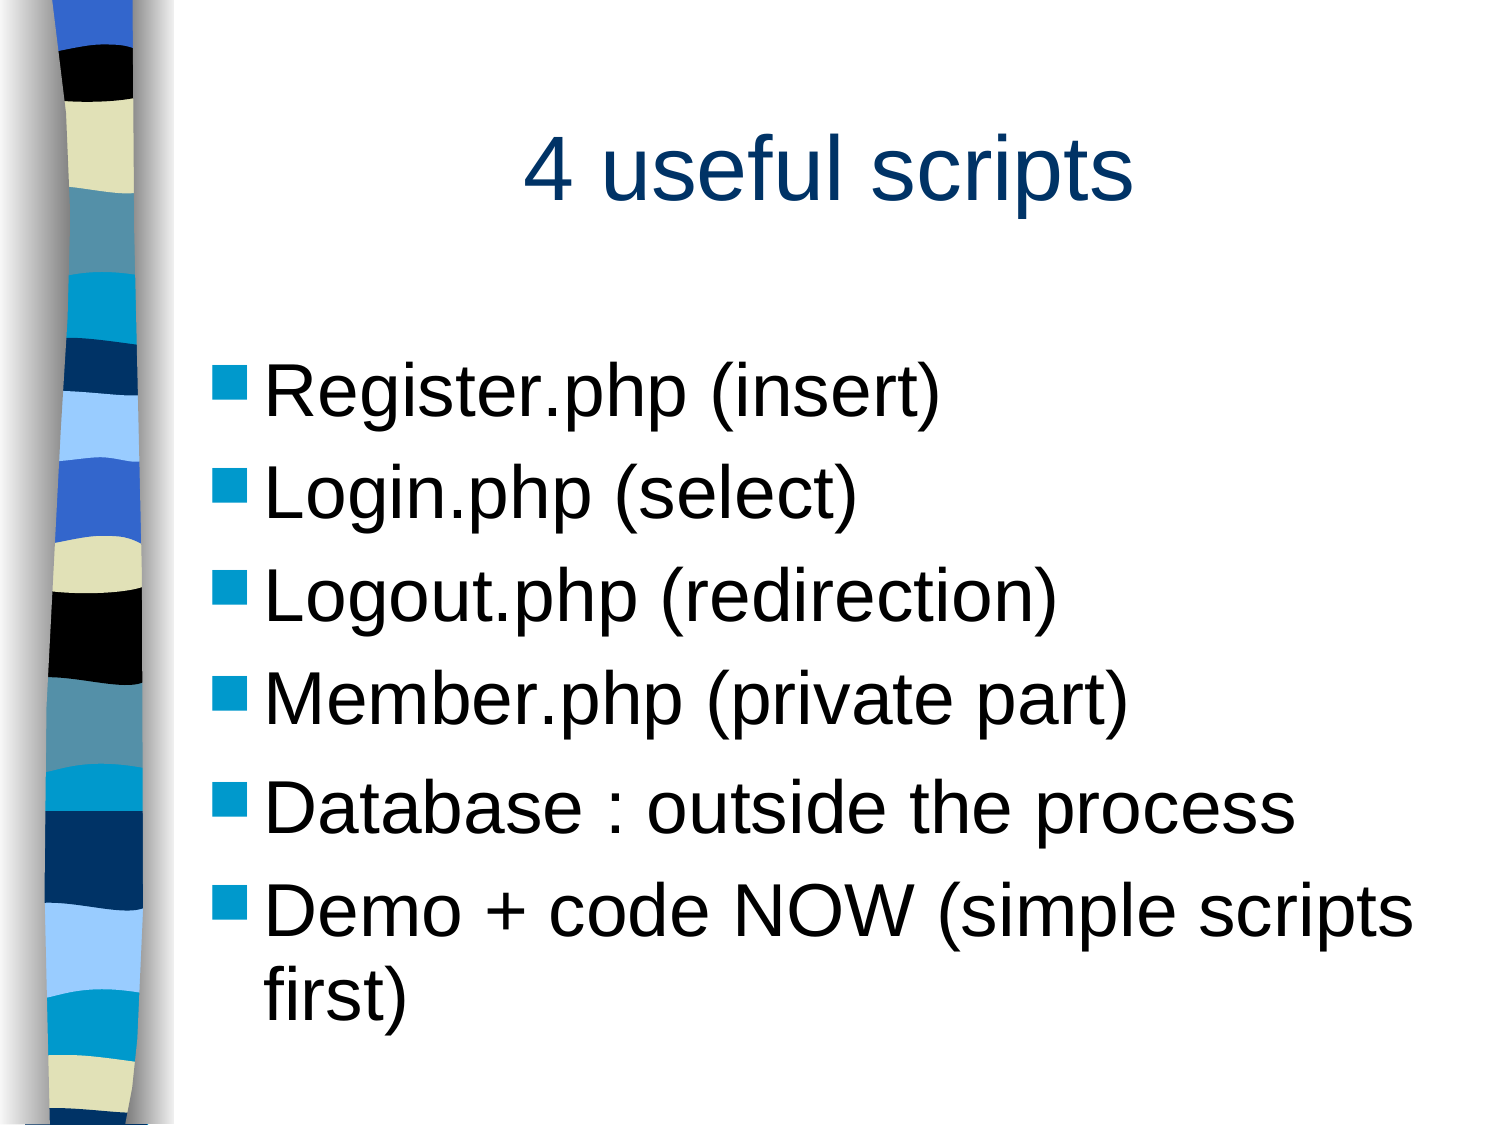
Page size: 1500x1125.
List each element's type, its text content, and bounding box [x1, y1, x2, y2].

title 4 useful scripts [192, 74, 1468, 237]
list Register.php (insert) Login.php (select) Logout.php (redirection) Member.php (private part) Database : outside the process Demo + code NOW (simple scripts first) [192, 237, 1468, 1096]
